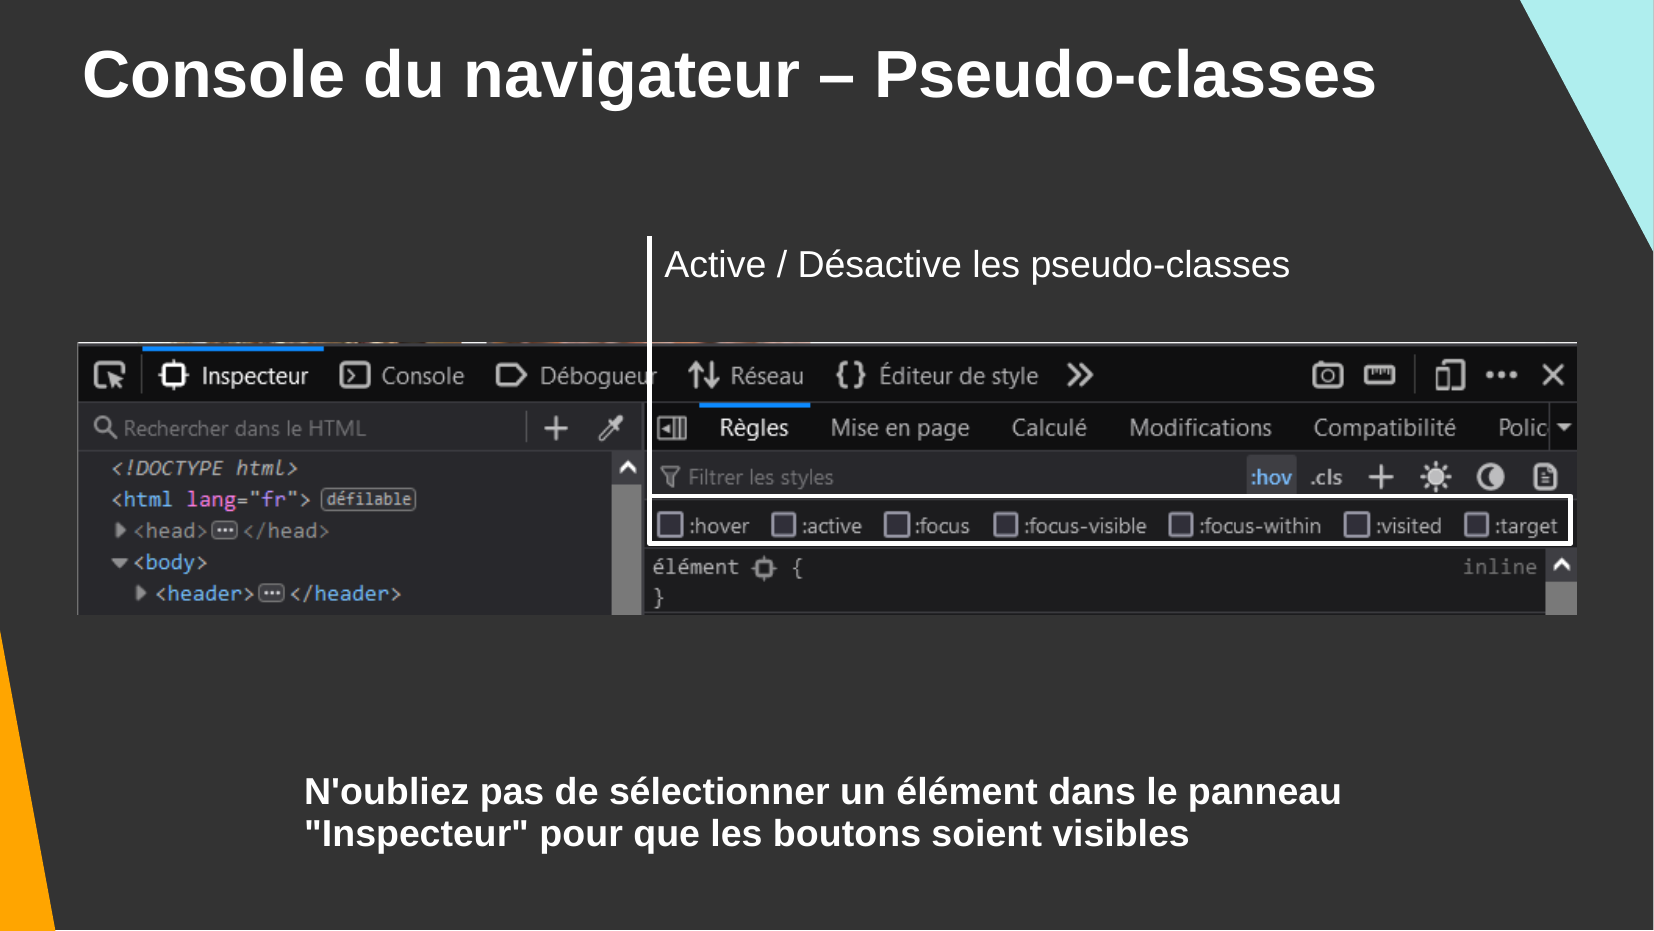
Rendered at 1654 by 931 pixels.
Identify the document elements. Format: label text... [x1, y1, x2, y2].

title Console du navigateur – Pseudo-classes [82, 37, 1571, 114]
text_box [0, 630, 56, 931]
picture [652, 498, 1568, 541]
text_box N'oubliez pas de sélectionner un élément dans le panneau "Inspecteur" pour que les boutons soient visibles [289, 763, 1365, 863]
picture [77, 342, 1577, 615]
text_box [1520, 0, 1654, 254]
text_box Active / Désactive les pseudo-classes [652, 236, 1394, 296]
